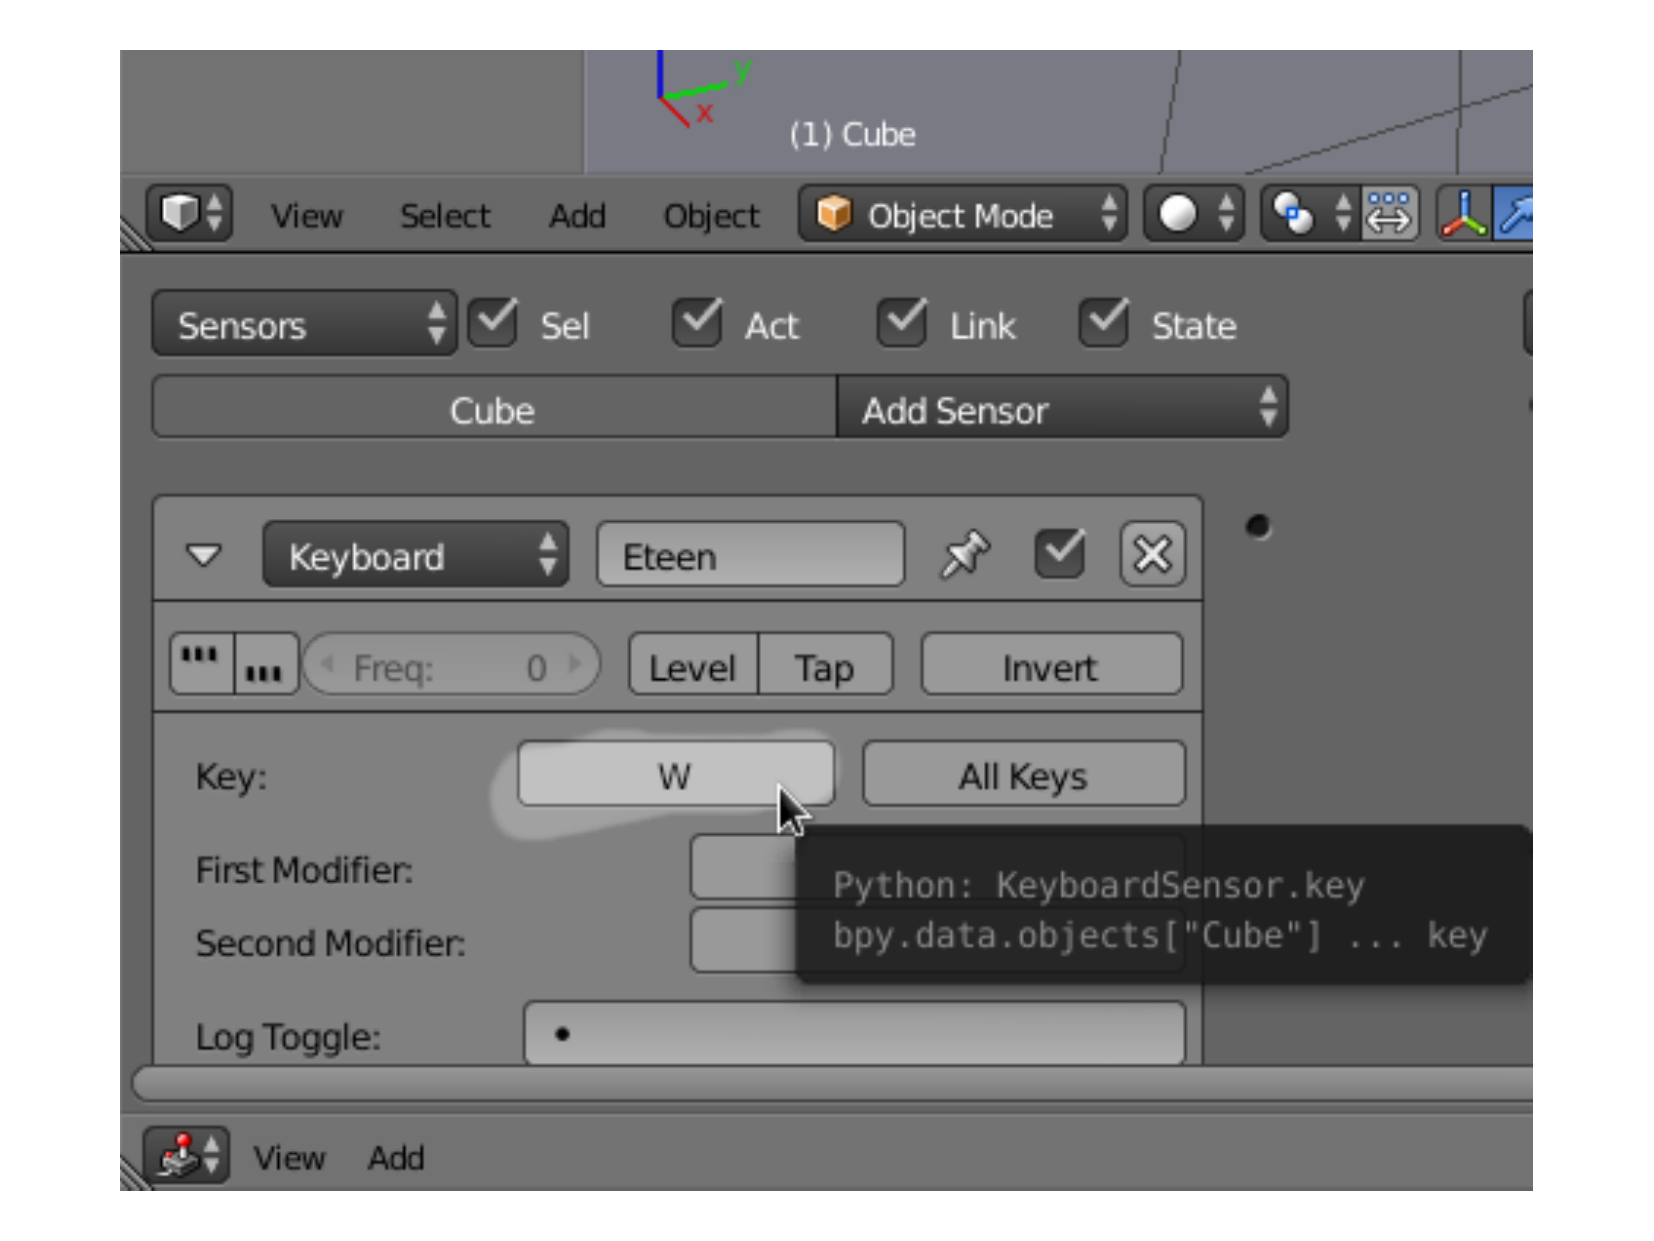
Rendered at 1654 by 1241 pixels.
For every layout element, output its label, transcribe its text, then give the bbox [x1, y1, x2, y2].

subtitle <Tähän ChangeKeyW> [82, 49, 1571, 1010]
picture [120, 50, 1533, 1191]
